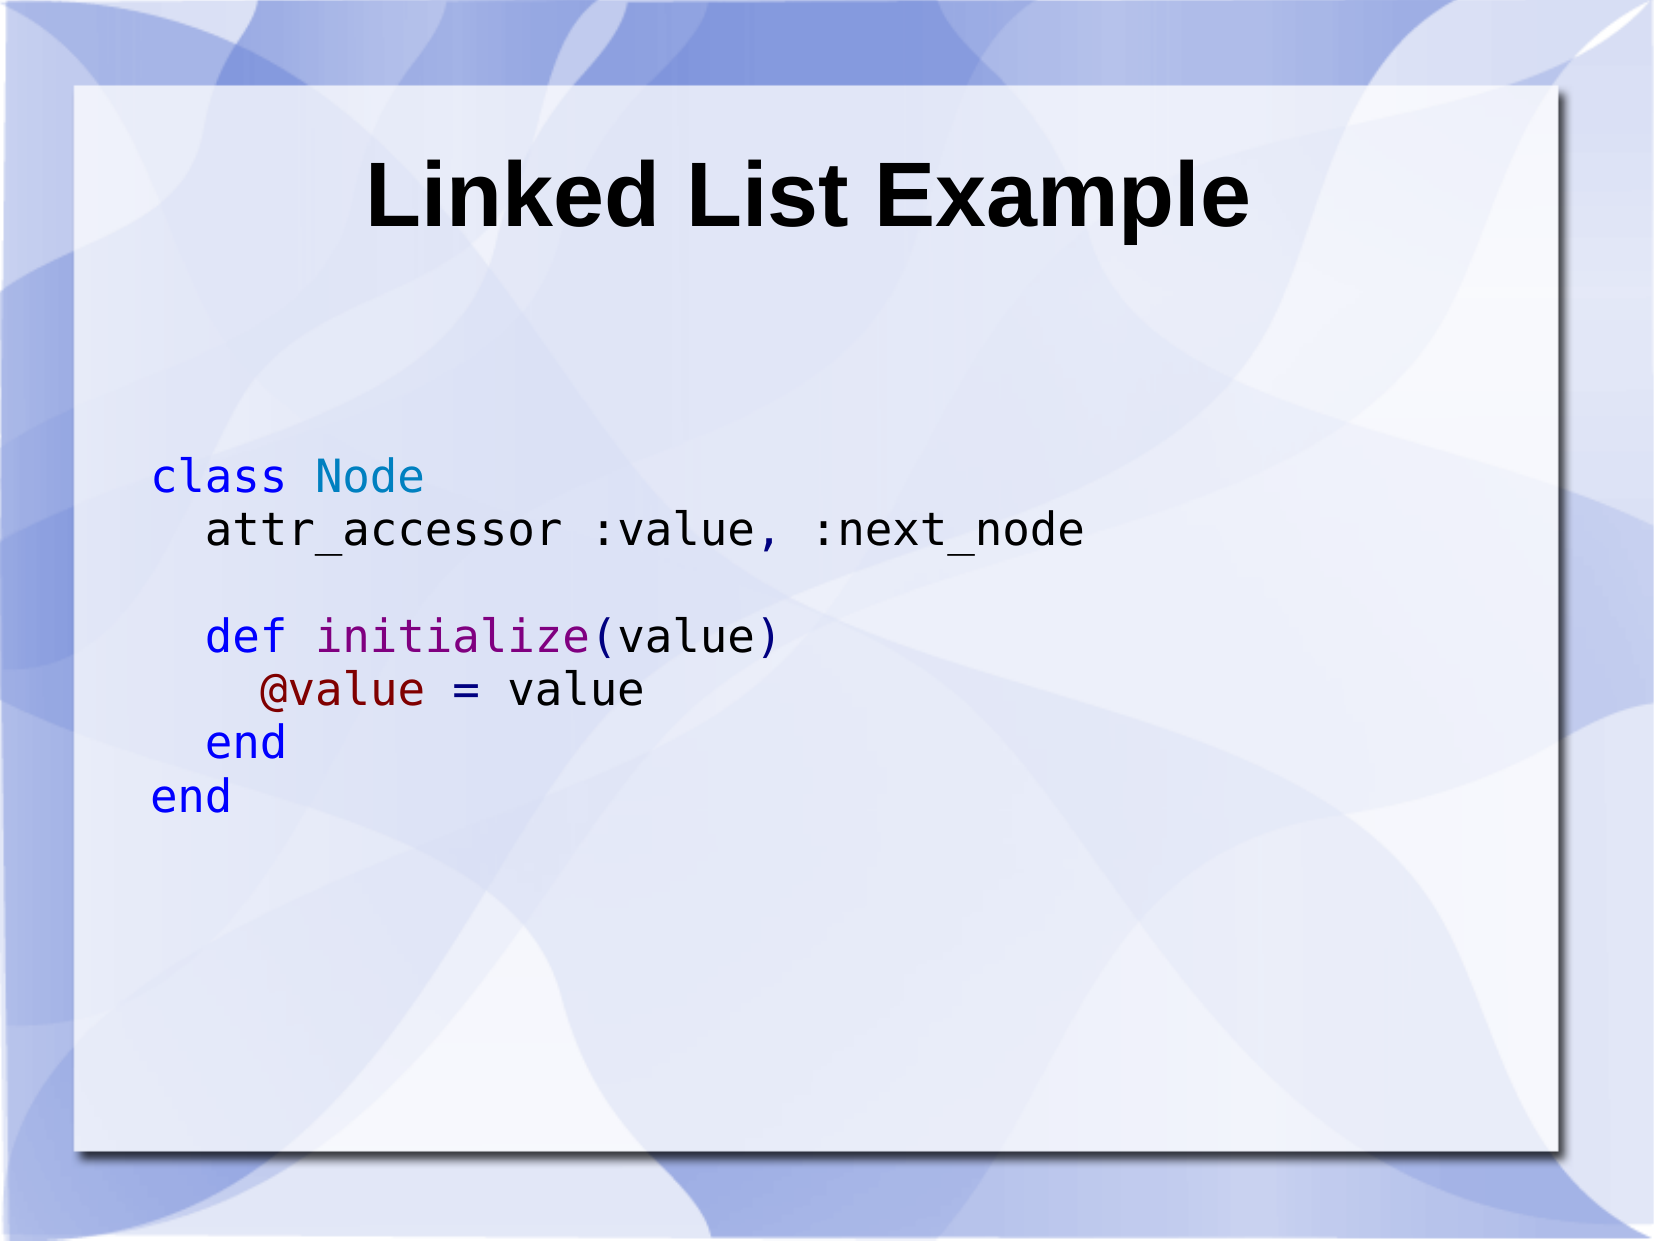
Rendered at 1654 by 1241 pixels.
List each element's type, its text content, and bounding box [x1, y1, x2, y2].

picture [0, 0, 1654, 1241]
title Linked List Example [82, 90, 1536, 298]
text_box class Node attr_accessor :value, :next_node def initialize(value) @value = value end end [150, 450, 1388, 823]
